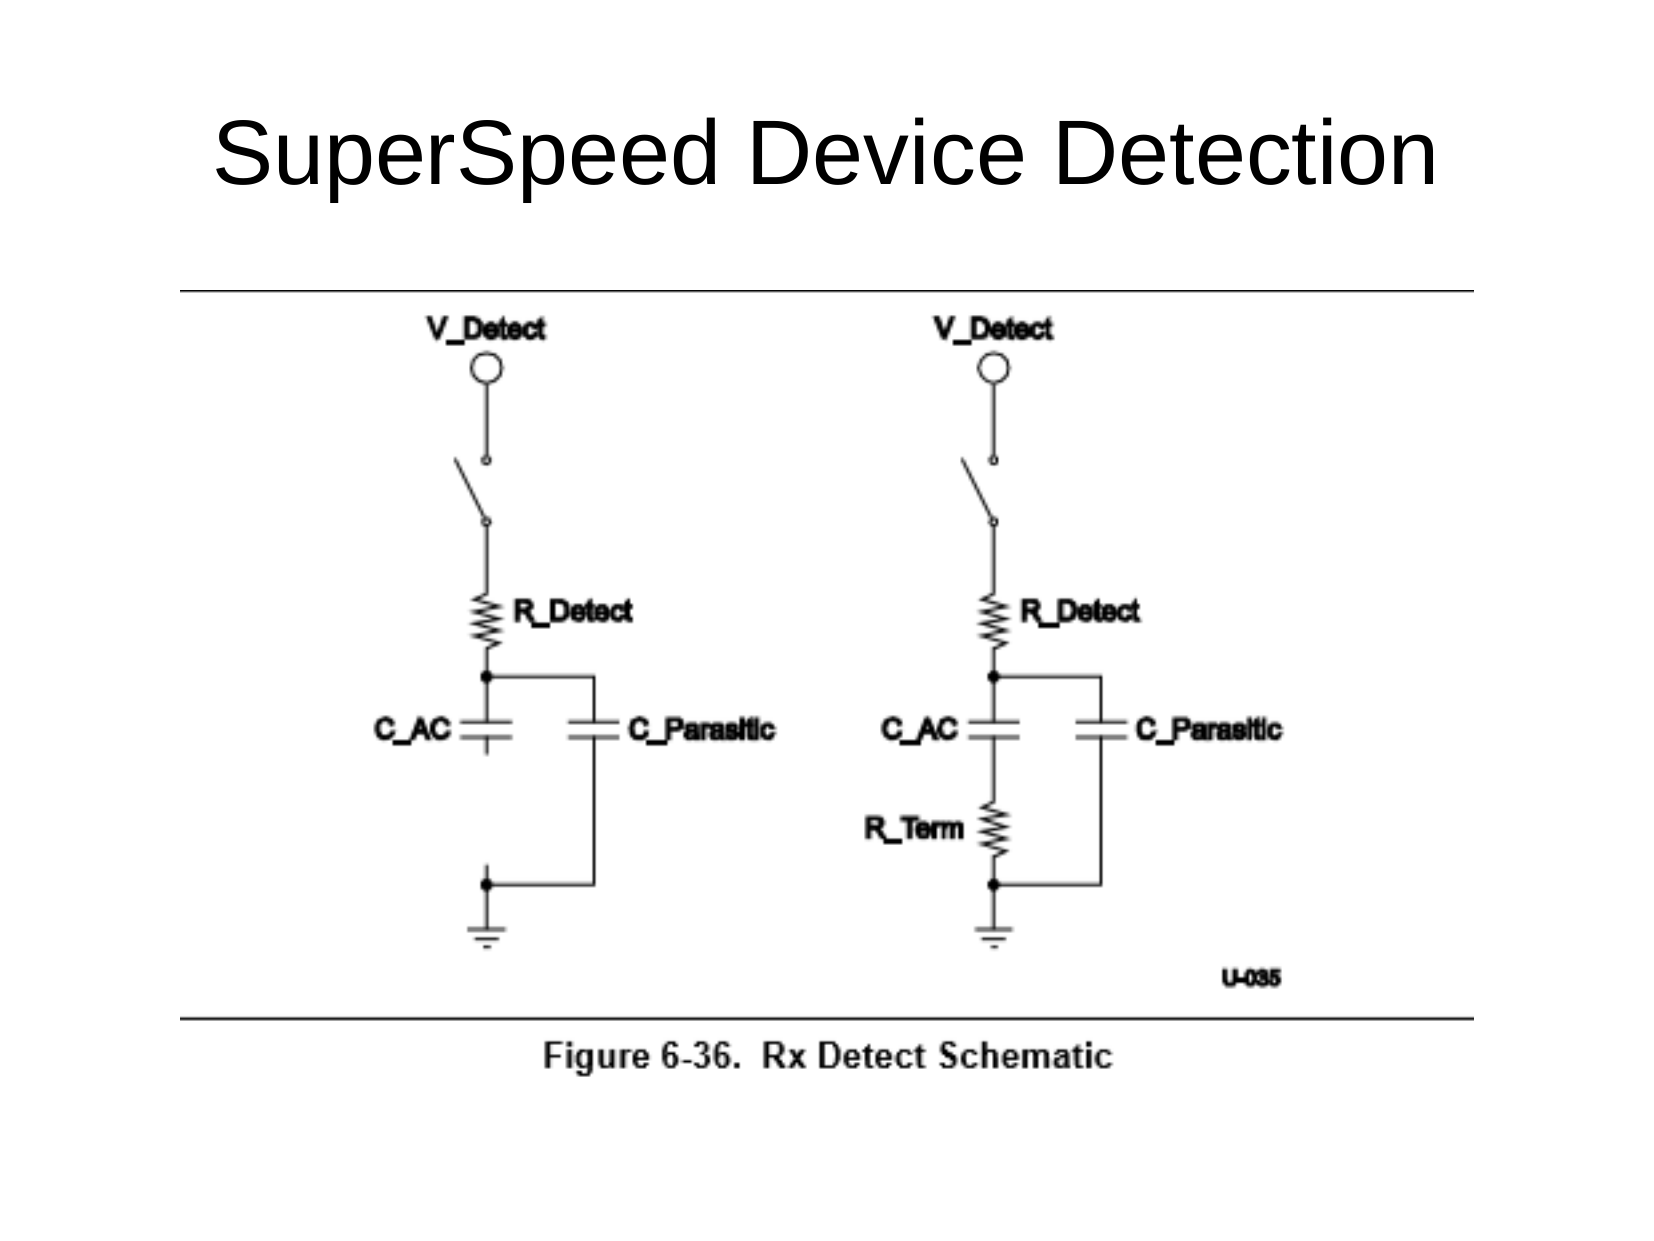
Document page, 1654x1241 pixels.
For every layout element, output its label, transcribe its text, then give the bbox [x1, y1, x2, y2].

picture [180, 290, 1474, 1109]
title SuperSpeed Device Detection [82, 49, 1571, 257]
